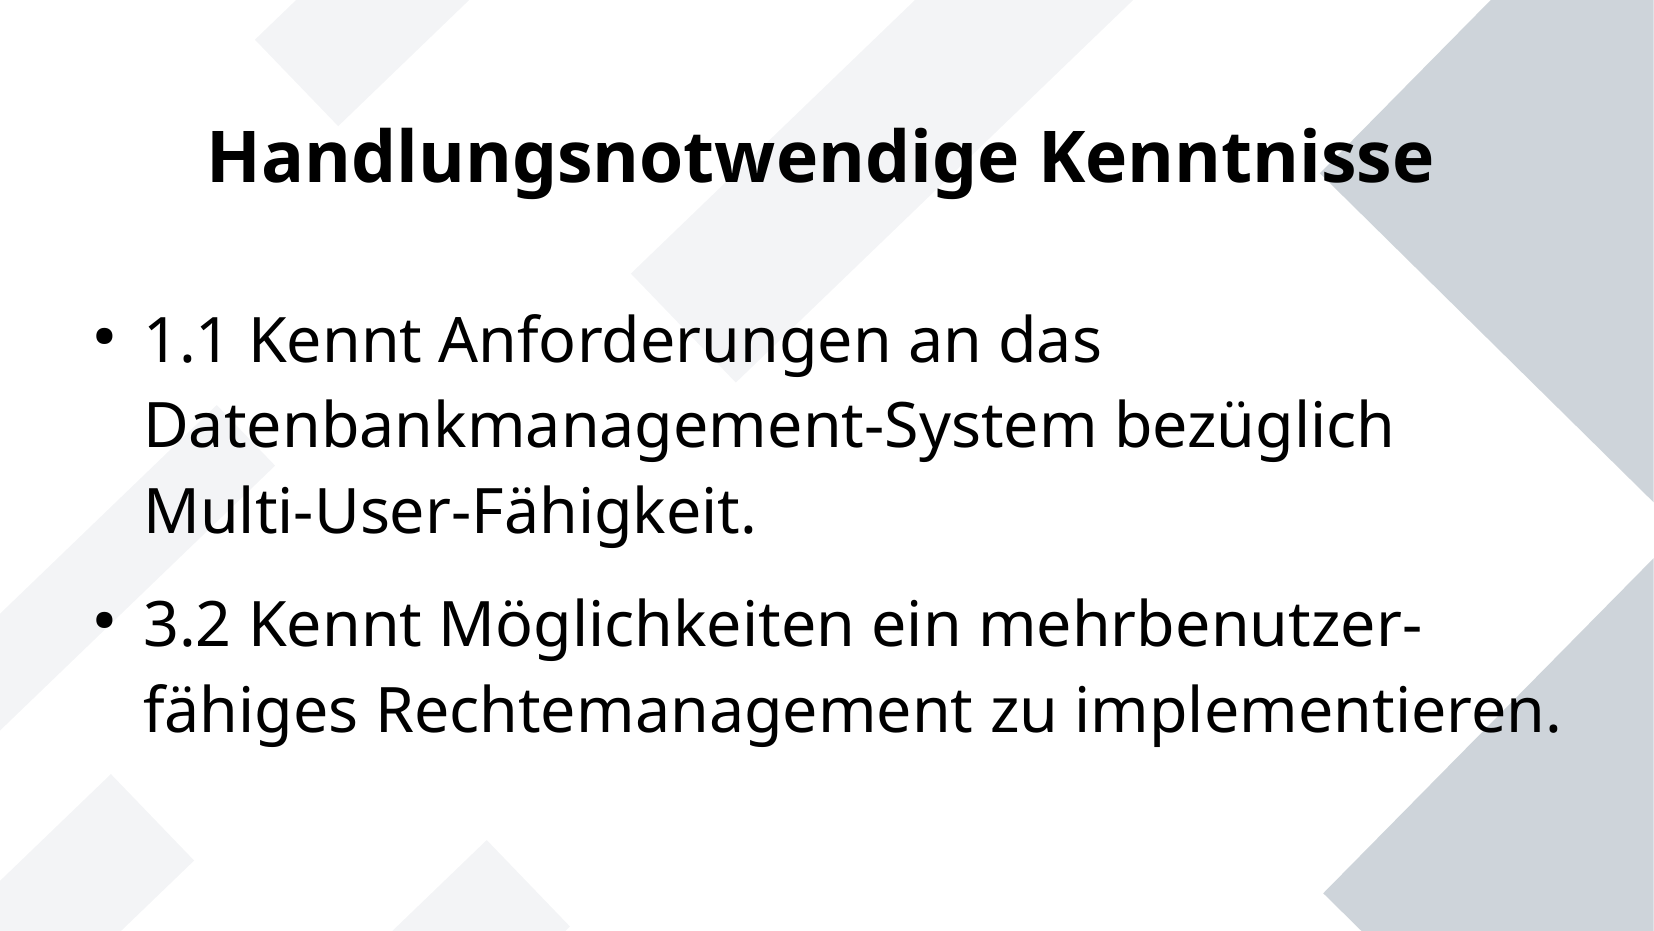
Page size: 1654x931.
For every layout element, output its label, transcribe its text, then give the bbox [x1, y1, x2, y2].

title Handlungsnotwendige Kenntnisse [76, 76, 1565, 233]
list 1.1 Kennt Anforderungen an das Datenbankmanagement-System bezüglich Multi-User-Fähigkeit. 3.2 Kennt Möglichkeiten ein mehrbenutzer-fähiges Rechtemanagement zu implementieren. [76, 295, 1565, 835]
